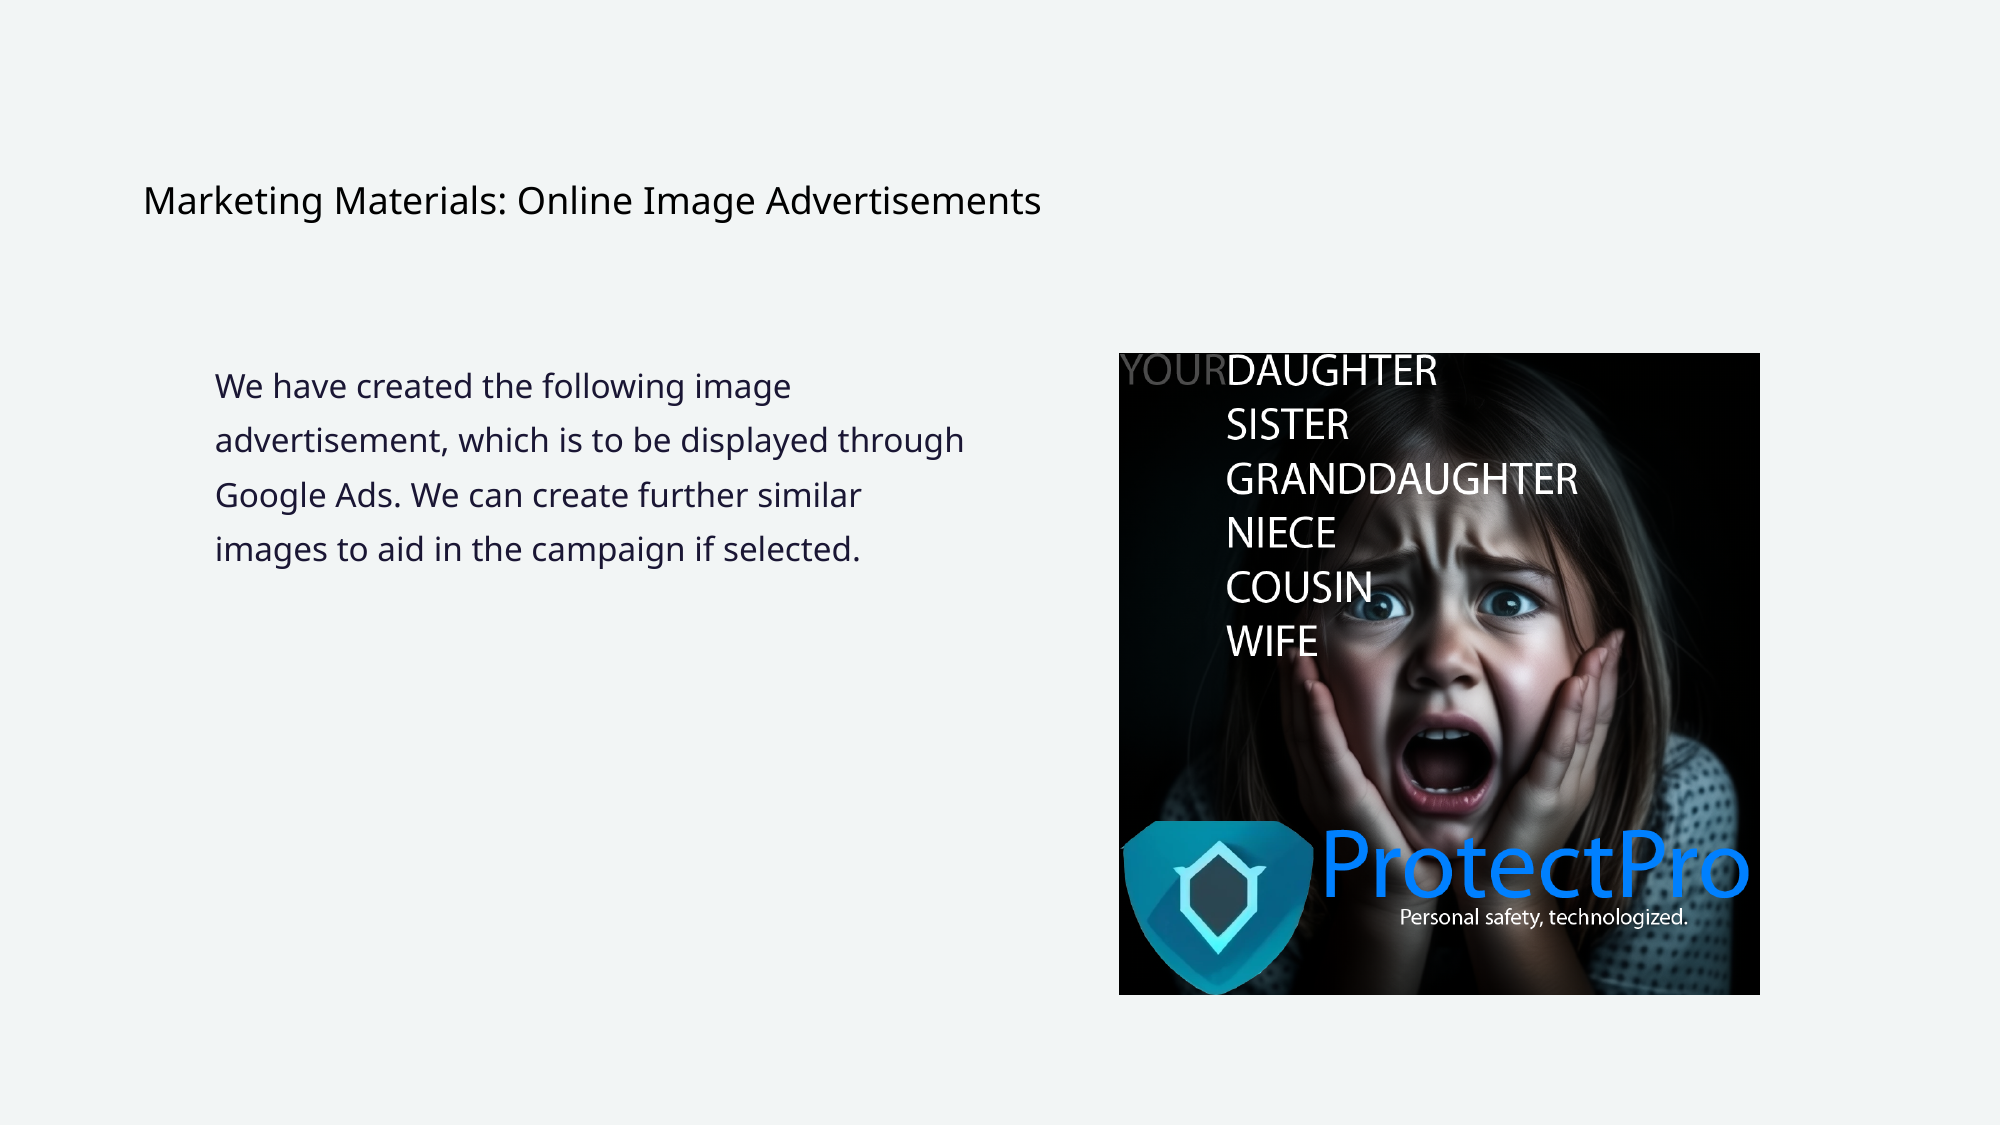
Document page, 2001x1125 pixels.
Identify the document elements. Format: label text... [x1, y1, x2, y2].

list We have created the following image advertisement, which is to be displayed through Google Ads. We can create further similar images to aid in the campaign if selected. [143, 353, 980, 995]
title Marketing Materials: Online Image Advertisements [142, 96, 1858, 305]
picture [1119, 353, 1760, 995]
